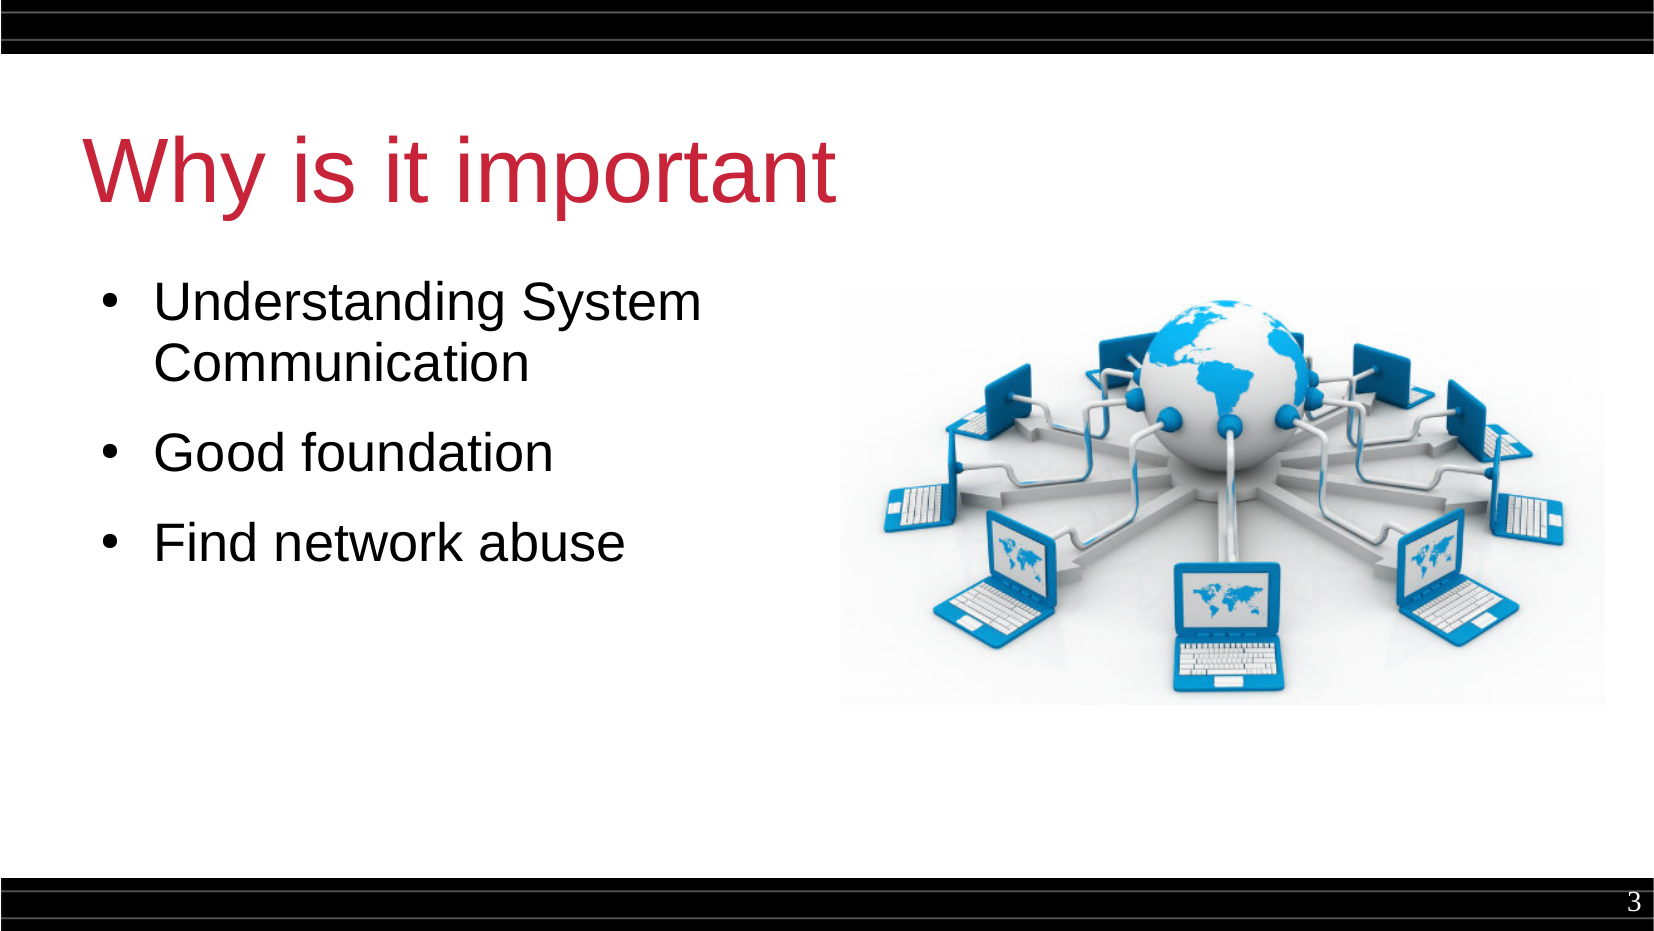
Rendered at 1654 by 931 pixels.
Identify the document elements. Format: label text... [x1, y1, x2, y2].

picture [1, 878, 1654, 931]
list Understanding System Communication Good foundation Find network abuse [82, 271, 841, 758]
title Why is it important [82, 92, 1571, 249]
picture [1, 0, 1654, 54]
picture [840, 284, 1605, 706]
